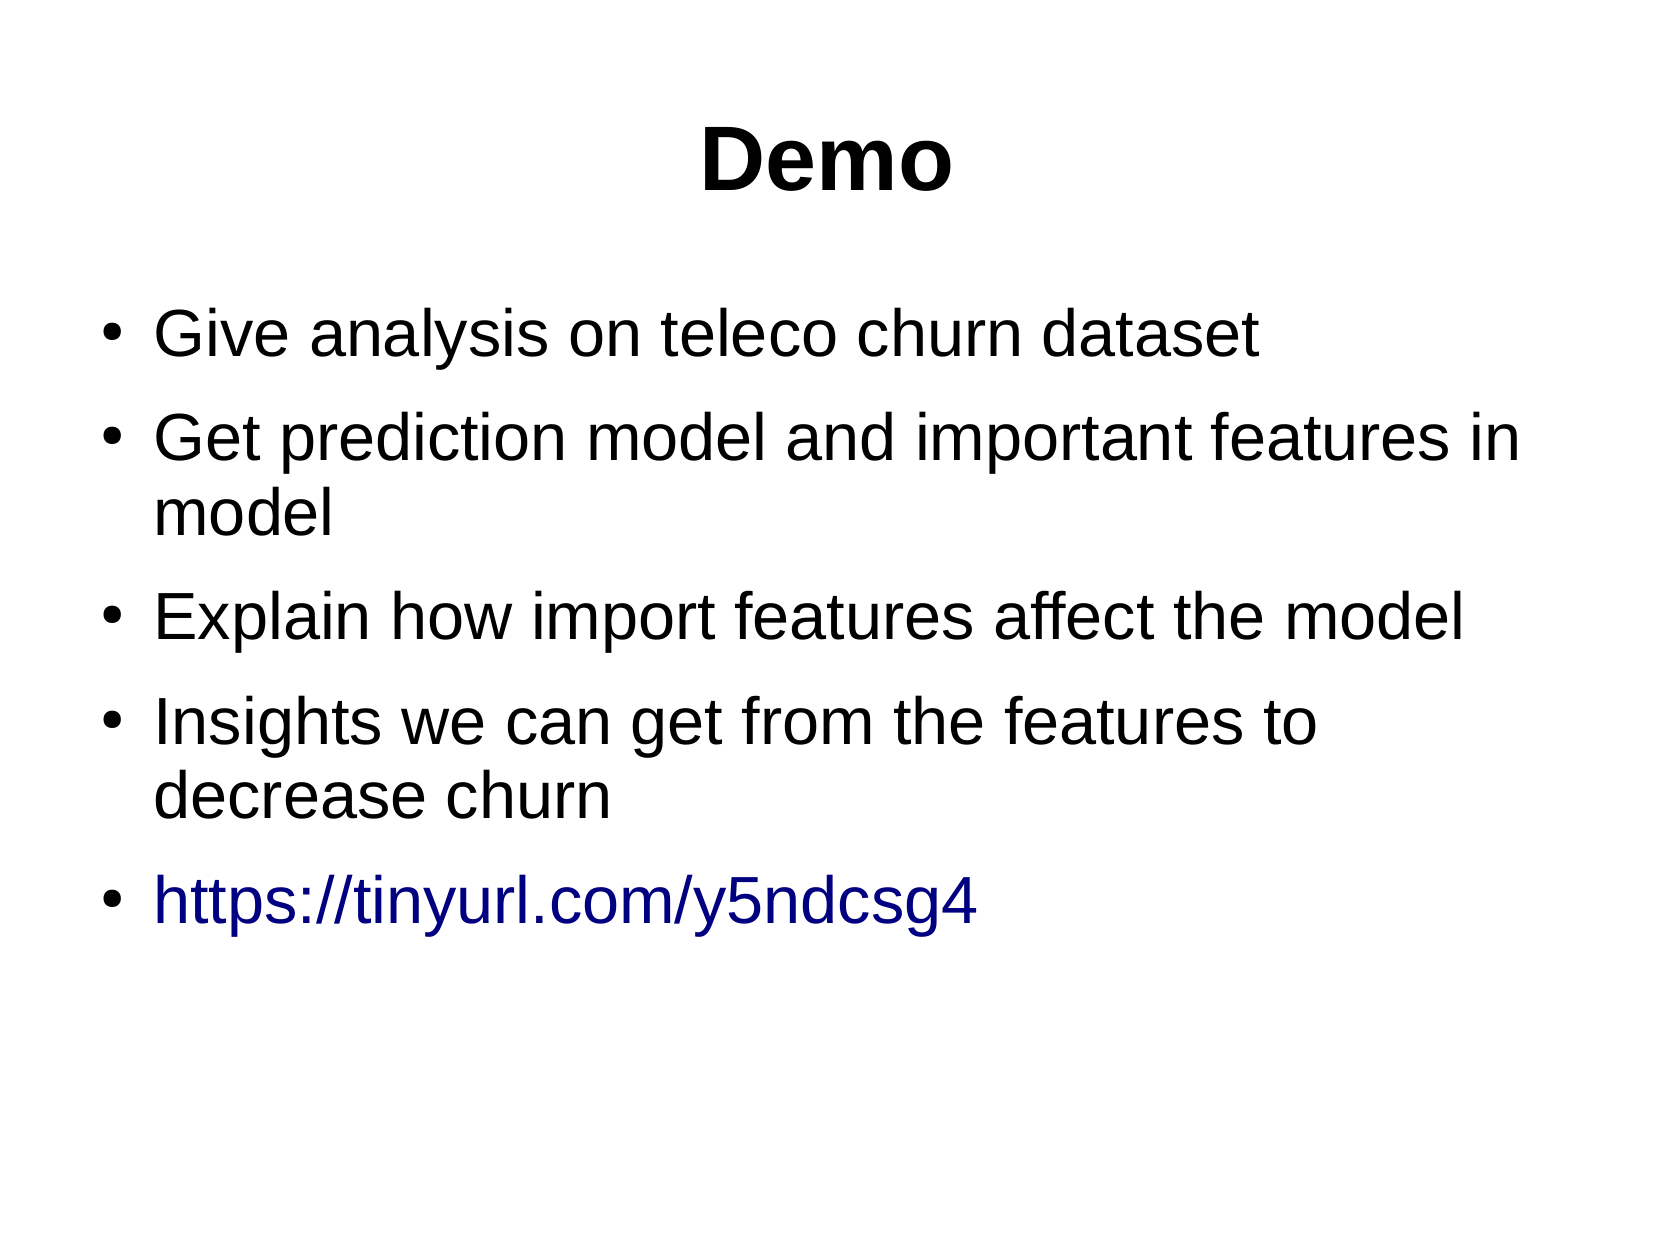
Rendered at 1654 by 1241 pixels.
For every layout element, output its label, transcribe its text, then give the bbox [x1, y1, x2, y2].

title Demo [82, 55, 1571, 263]
list Give analysis on teleco churn dataset Get prediction model and important features in model Explain how import features affect the model Insights we can get from the features to decrease churn https://tinyurl.com/y5ndcsg4 [82, 296, 1571, 1016]
